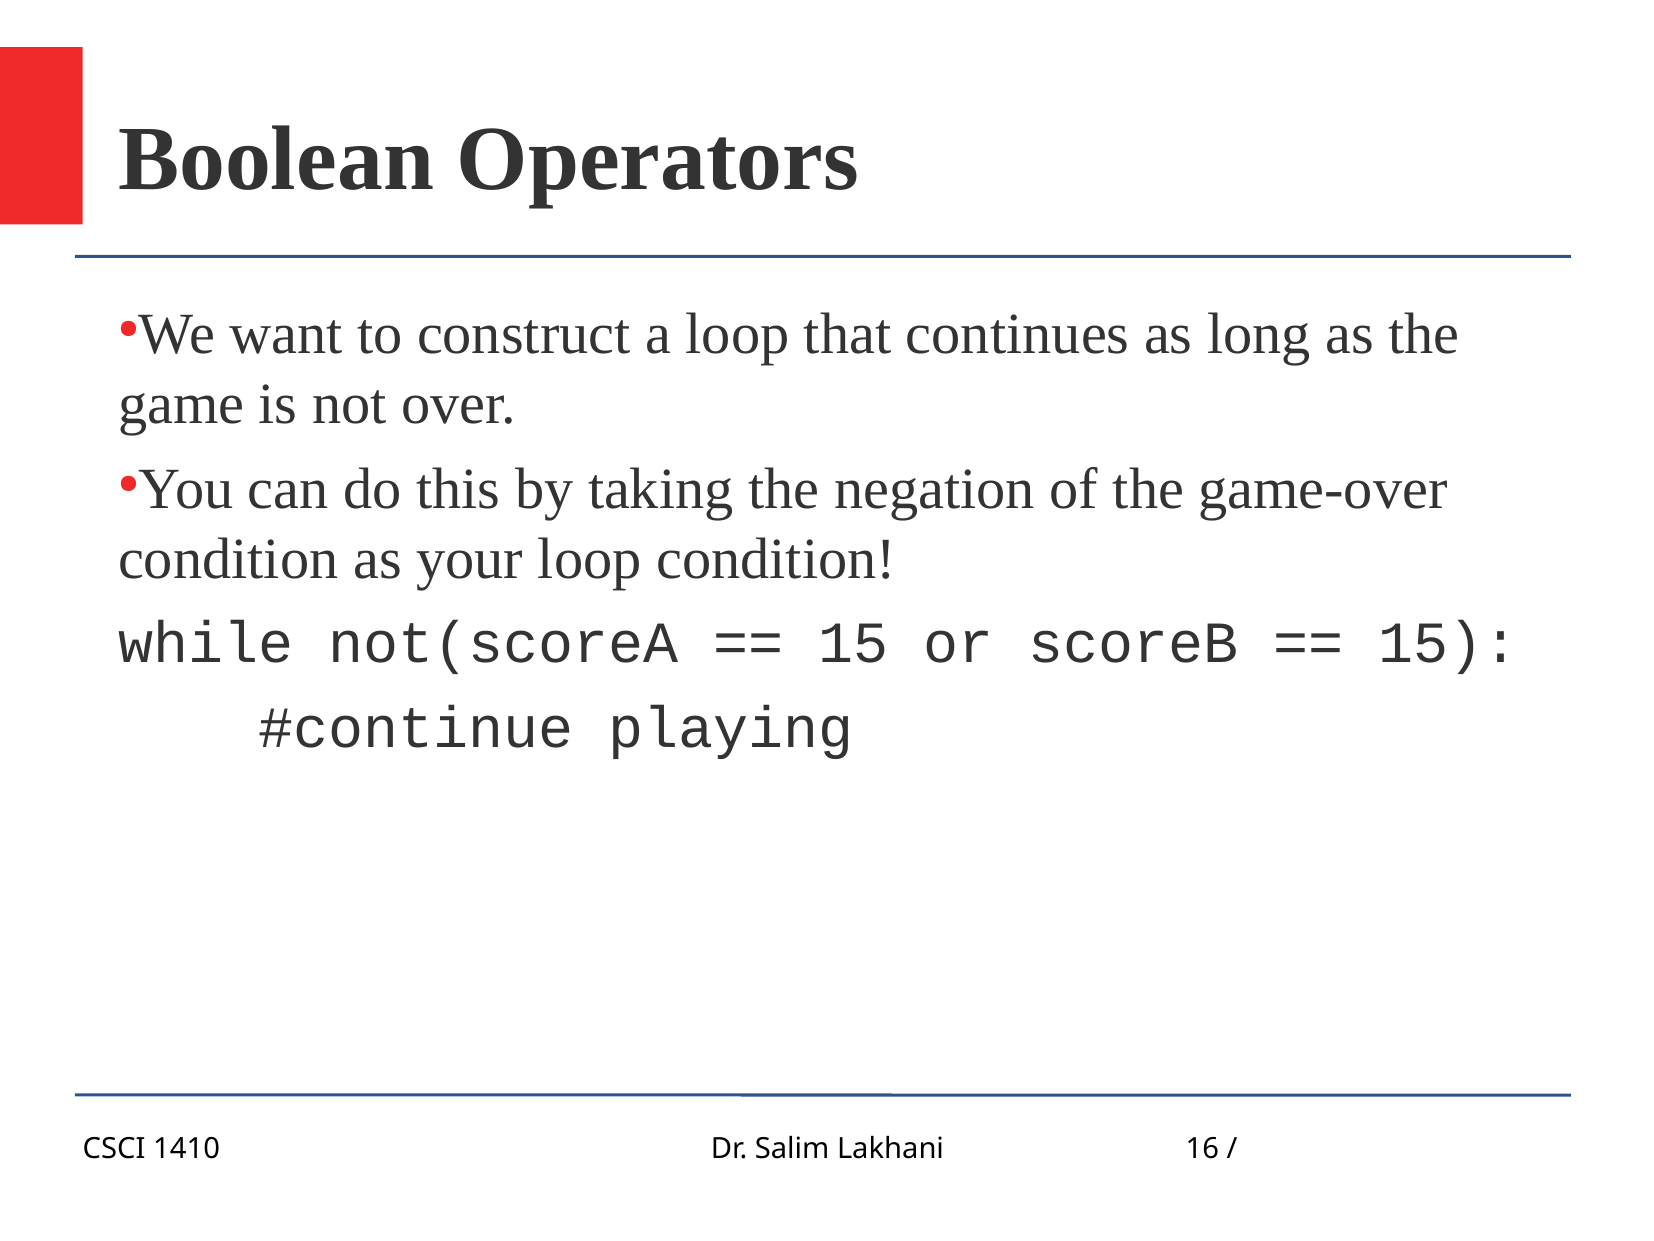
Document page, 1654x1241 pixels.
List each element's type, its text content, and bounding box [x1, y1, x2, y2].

title Boolean Operators [118, 49, 1571, 257]
list We want to construct a loop that continues as long as the game is not over. You can do this by taking the negation of the game-over condition as your loop condition! while not(scoreA == 15 or scoreB == 15): #continue playing [118, 295, 1536, 1080]
text_box Dr. Salim Lakhani [565, 1129, 1090, 1216]
text_box / [1185, 1129, 1571, 1216]
text_box CSCI 1410 [82, 1129, 468, 1216]
